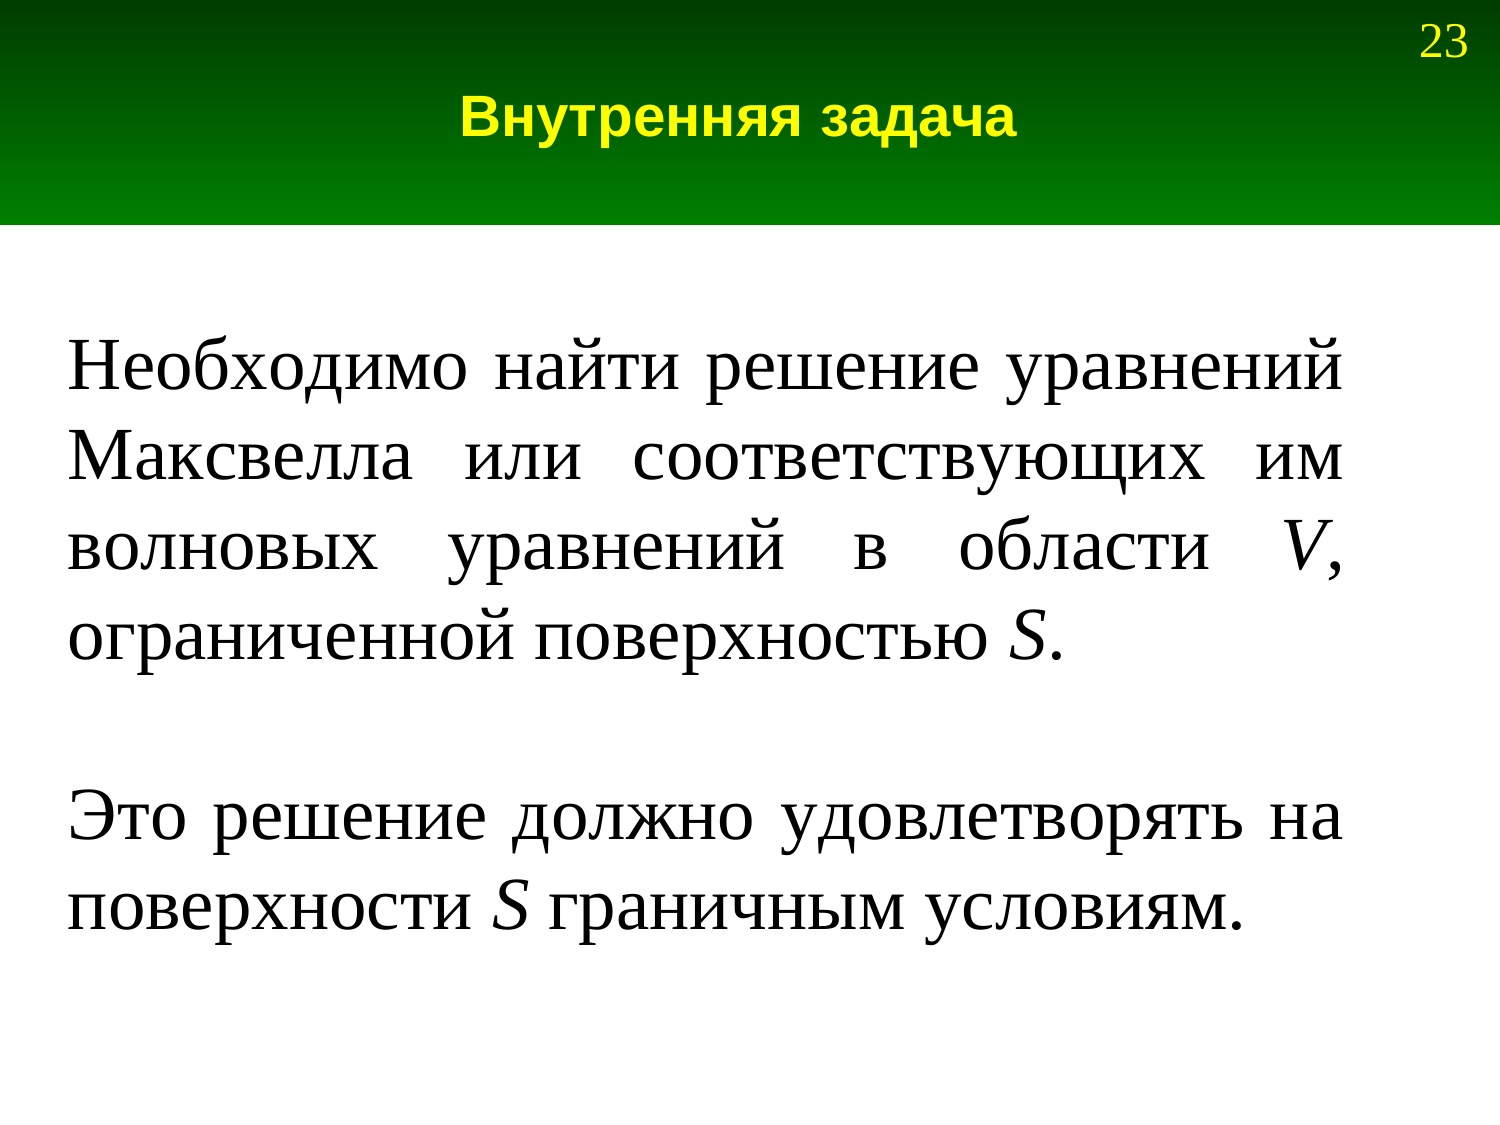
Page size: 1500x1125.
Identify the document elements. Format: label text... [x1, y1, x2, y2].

title Внутренняя задача [88, 18, 1389, 207]
text_box Необходимо найти решение уравнений Максвелла или соответствующих им волновых уравнений в области V, ограниченной поверхностью S. Это решение должно удовлетворять на поверхности S граничным условиям. [53, 307, 1447, 952]
